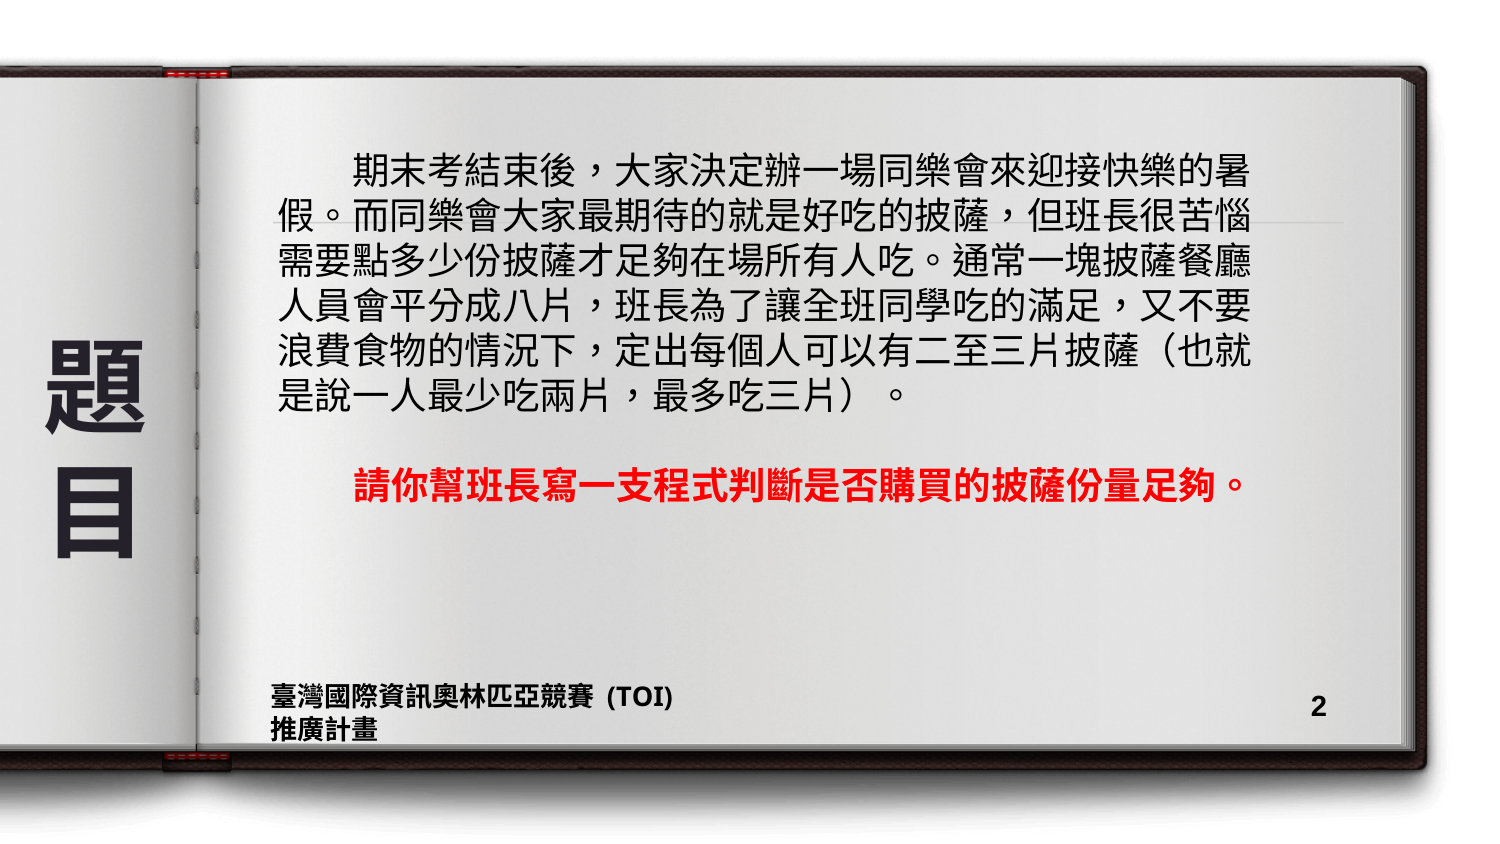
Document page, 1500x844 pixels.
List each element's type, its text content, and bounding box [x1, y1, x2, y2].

text_box 期末考結束後，大家決定辦一場同樂會來迎接快樂的暑假。而同樂會大家最期待的就是好吃的披薩，但班長很苦惱需要點多少份披薩才足夠在場所有人吃。通常一塊披薩餐廳人員會平分成八片，班長為了讓全班同學吃的滿足，又不要浪費食物的情況下，定出每個人可以有二至三片披薩（也就是說一人最少吃兩片，最多吃三片）。 請你幫班長寫一支程式判斷是否購買的披薩份量足夠。 [262, 140, 1296, 522]
text_box 題 目 [28, 306, 210, 552]
text_box 2 [1295, 672, 1386, 737]
